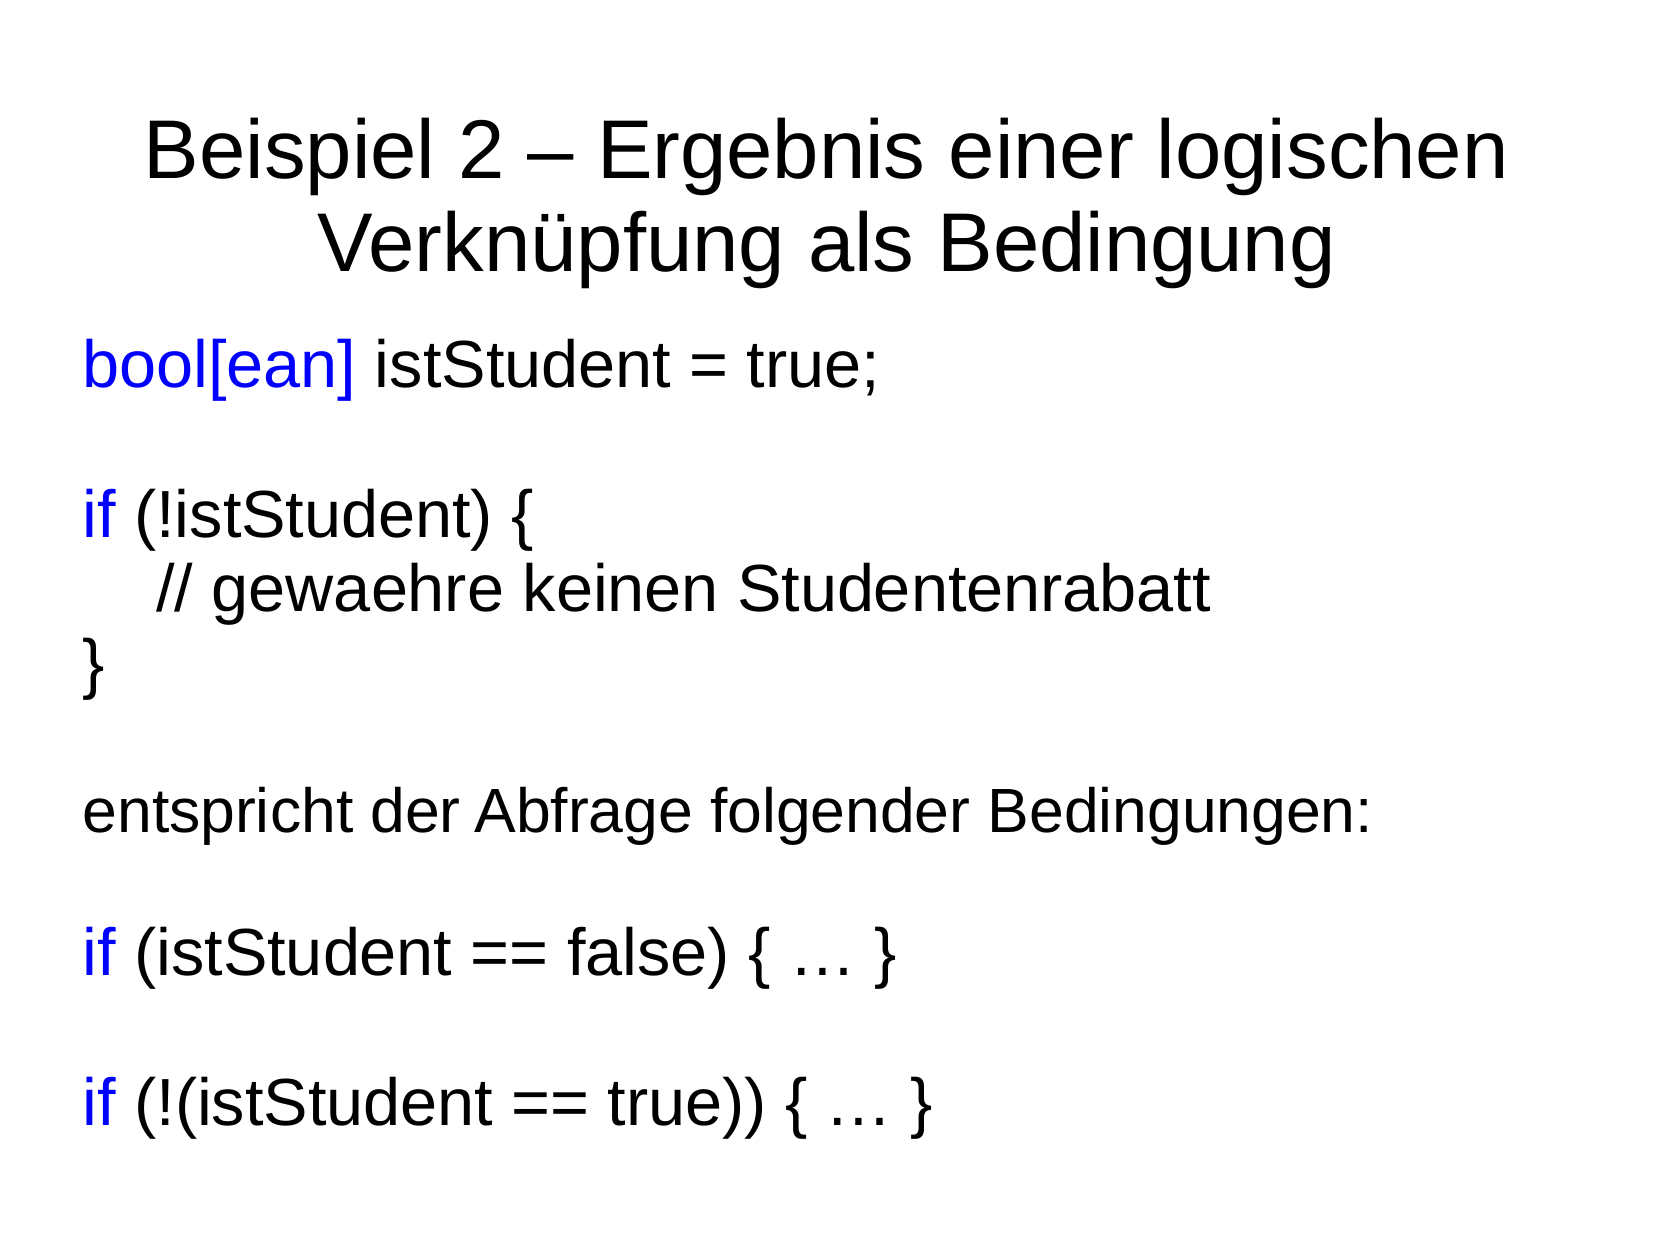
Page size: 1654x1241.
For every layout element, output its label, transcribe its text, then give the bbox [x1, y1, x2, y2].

title Beispiel 2 – Ergebnis einer logischen Verknüpfung als Bedingung [82, 103, 1571, 290]
subtitle bool[ean] istStudent = true; if (!istStudent) { // gewaehre keinen Studentenrabatt } entspricht der Abfrage folgender Bedingungen: if (istStudent == false) { … } if (!(istStudent == true)) { … } [82, 327, 1571, 1215]
